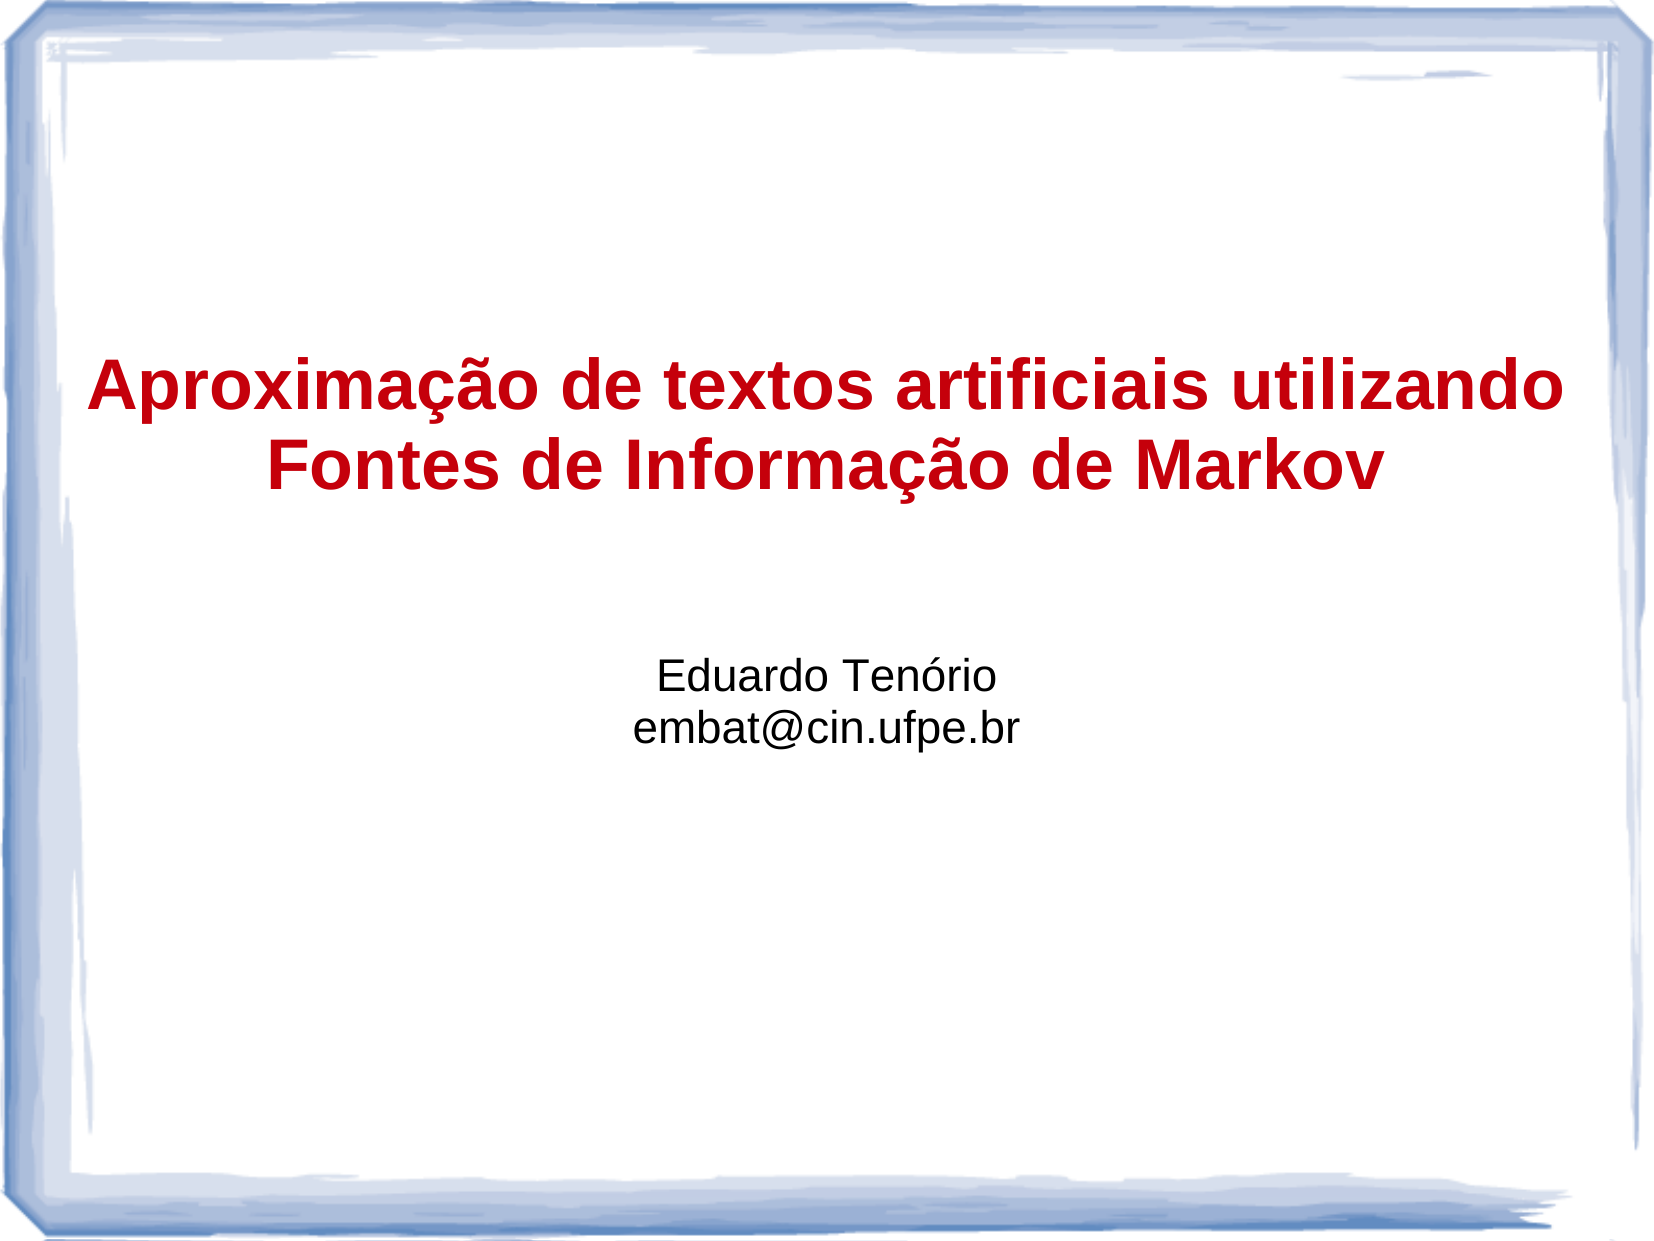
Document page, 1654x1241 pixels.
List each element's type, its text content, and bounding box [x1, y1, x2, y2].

picture [0, 0, 1654, 1241]
title Aproximação de textos artificiais utilizando Fontes de Informação de Markov Eduardo Tenório embat@cin.ufpe.br [82, 344, 1571, 753]
